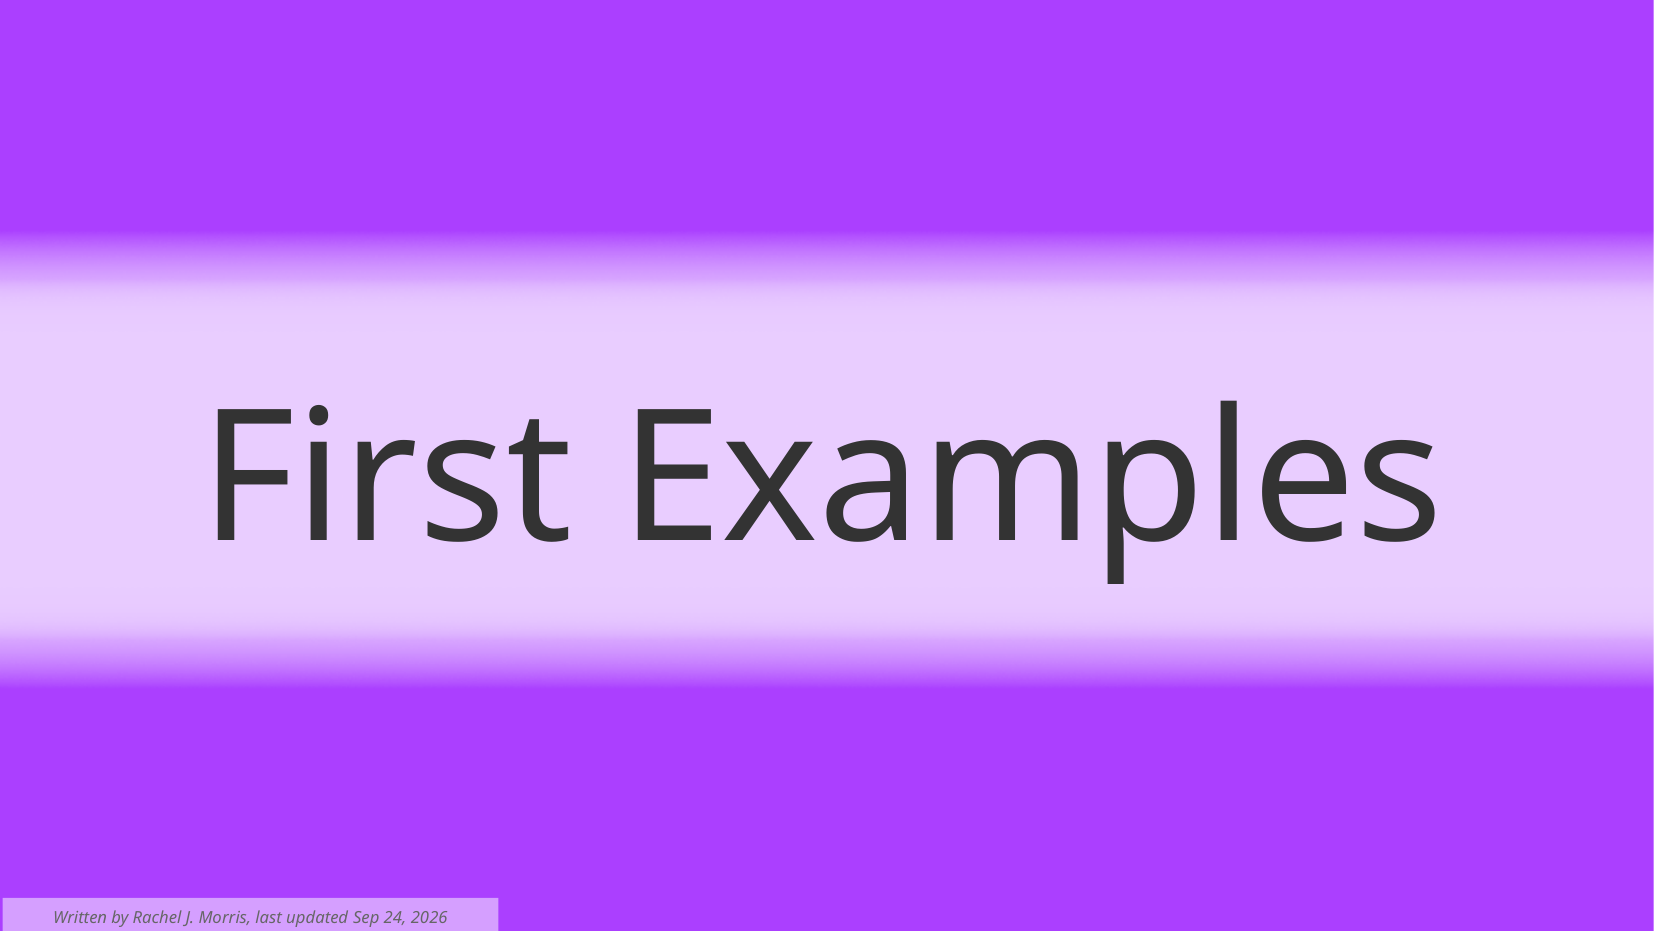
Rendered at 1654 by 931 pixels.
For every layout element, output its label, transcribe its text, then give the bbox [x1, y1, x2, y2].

text_box Written by Rachel J. Morris, last updated Mar 20, 2018 [2, 900, 499, 931]
picture [0, 0, 1654, 931]
title First Examples [64, 60, 1582, 879]
